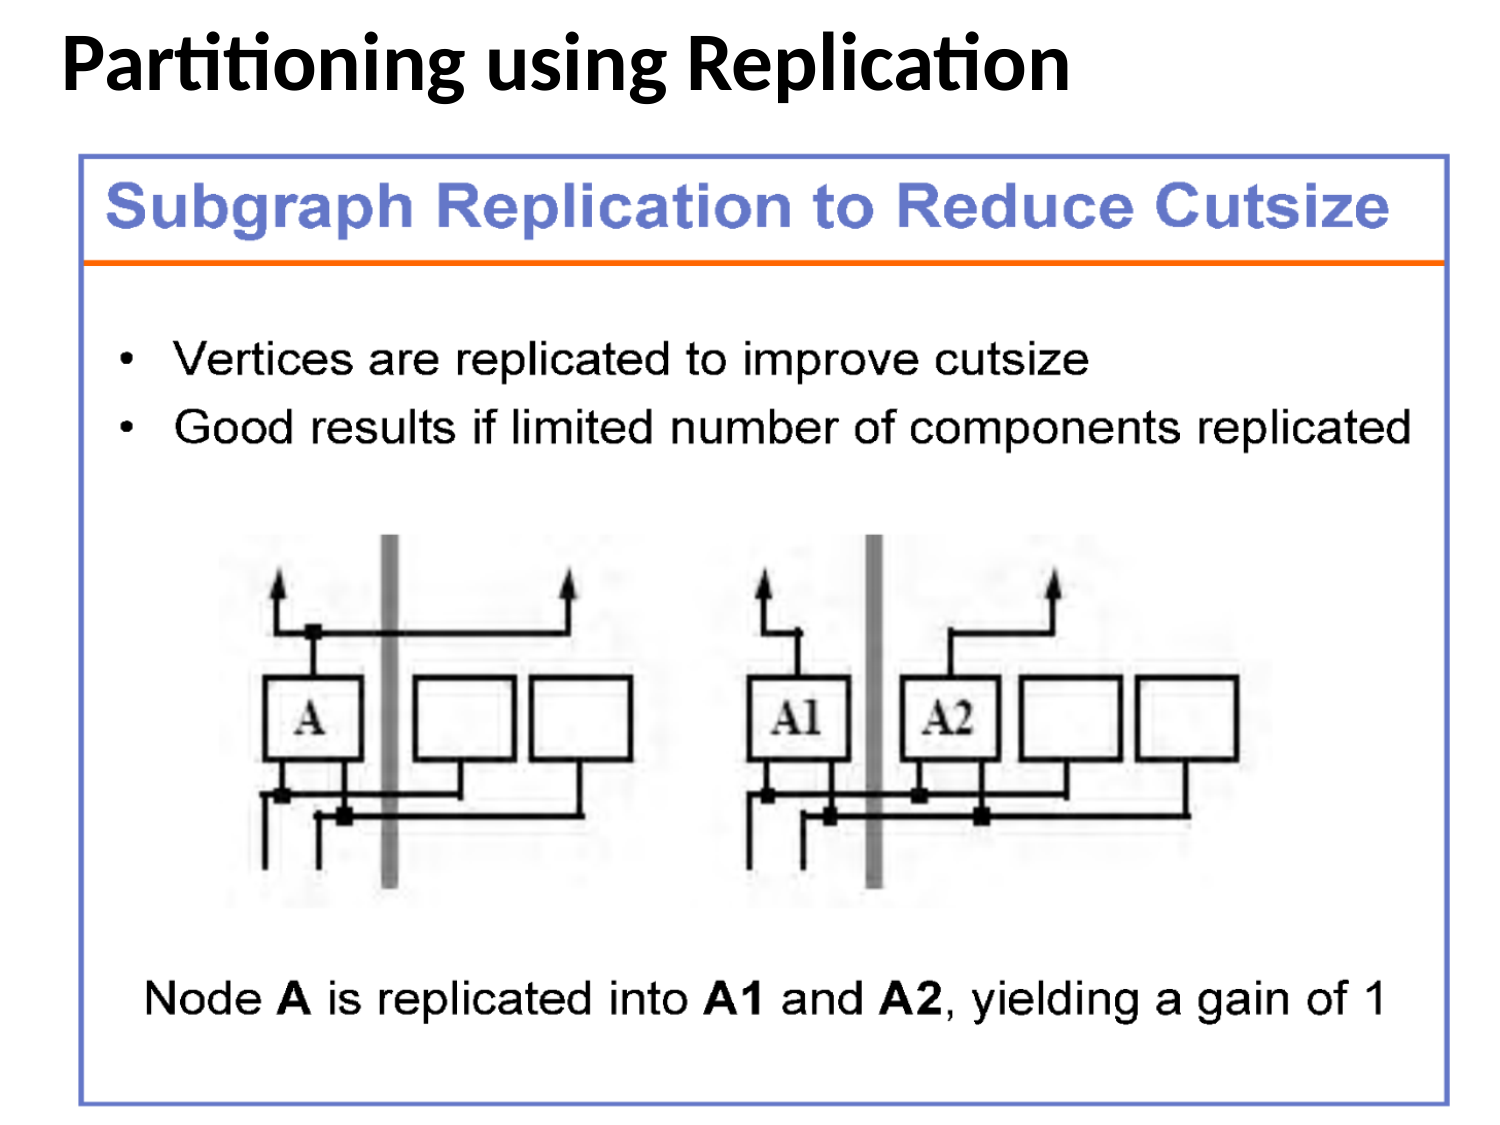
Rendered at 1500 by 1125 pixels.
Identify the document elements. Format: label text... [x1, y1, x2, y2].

picture [42, 128, 1458, 1125]
text_box Partitioning using Replication [46, 0, 1500, 115]
